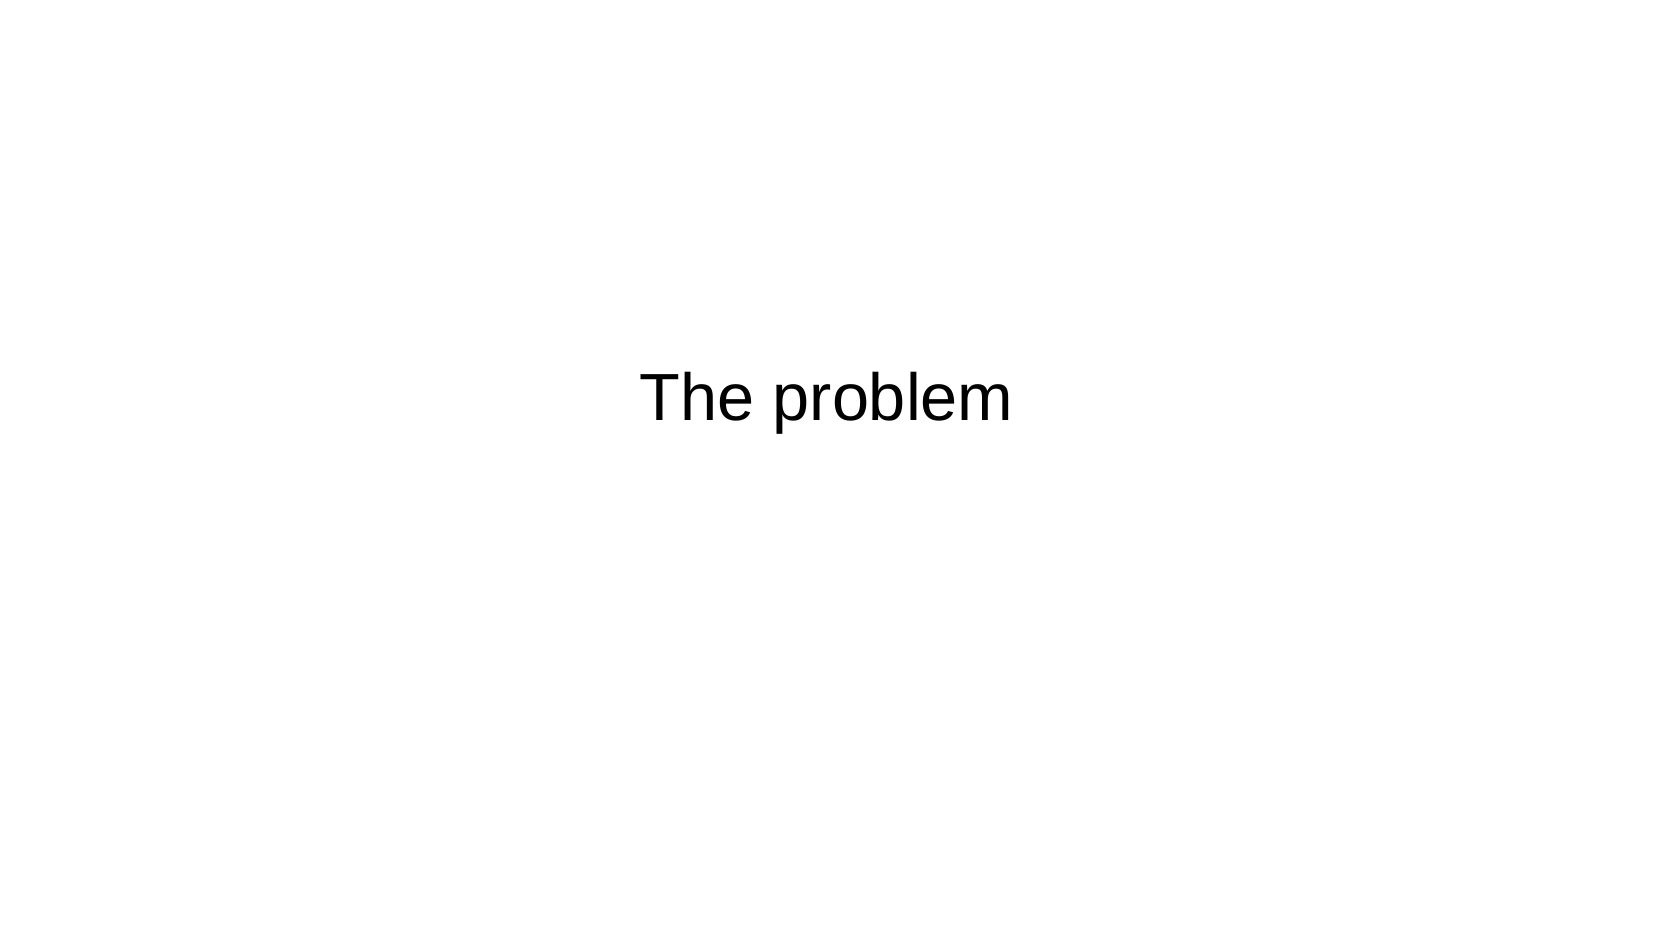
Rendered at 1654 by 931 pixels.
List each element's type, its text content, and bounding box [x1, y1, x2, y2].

subtitle The problem [82, 37, 1571, 757]
